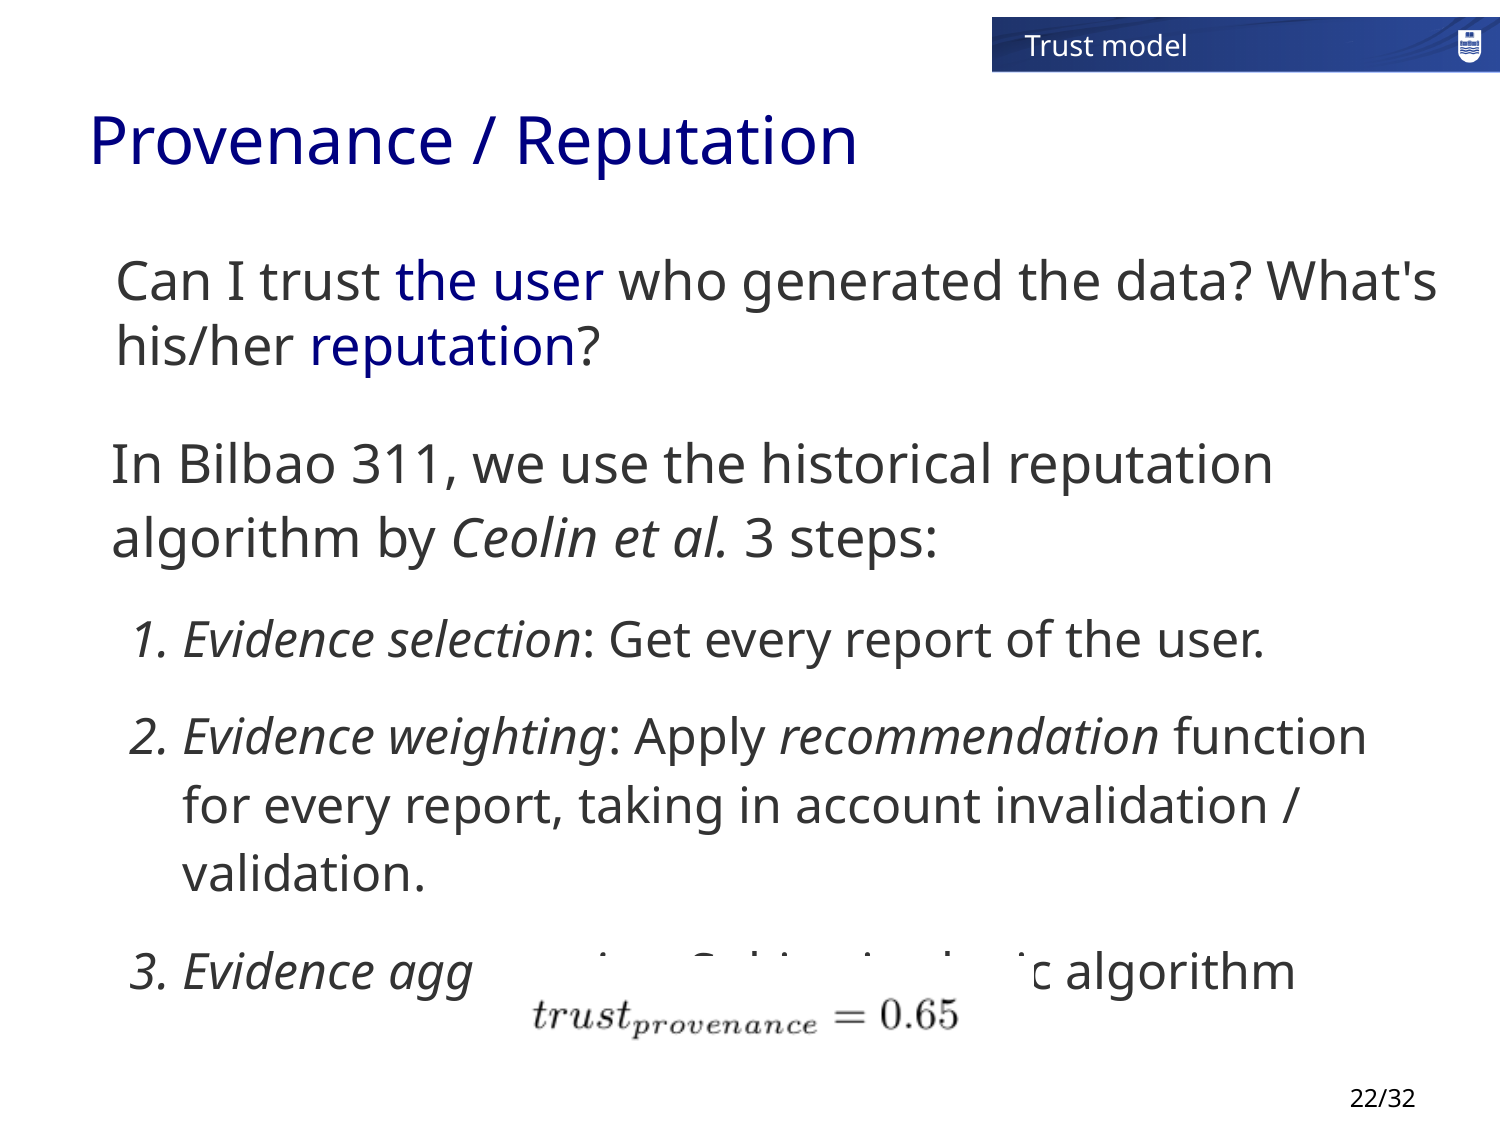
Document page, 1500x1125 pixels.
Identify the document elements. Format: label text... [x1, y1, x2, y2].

text_box In Bilbao 311, we use the historical reputation algorithm by Ceolin et al. 3 steps: Evidence selection: Get every report of the user. Evidence weighting: Apply recommendation function for every report, taking in account invalidation / validation. Evidence aggregation: Subjective logic algorithm [111, 426, 1441, 1061]
text_box Trust model [1009, 17, 1483, 67]
picture [473, 956, 1034, 1055]
list Can I trust the user who generated the data? What's his/her reputation? [100, 238, 1495, 1016]
picture [992, 17, 1500, 73]
title Provenance / Reputation [2, 99, 1365, 177]
